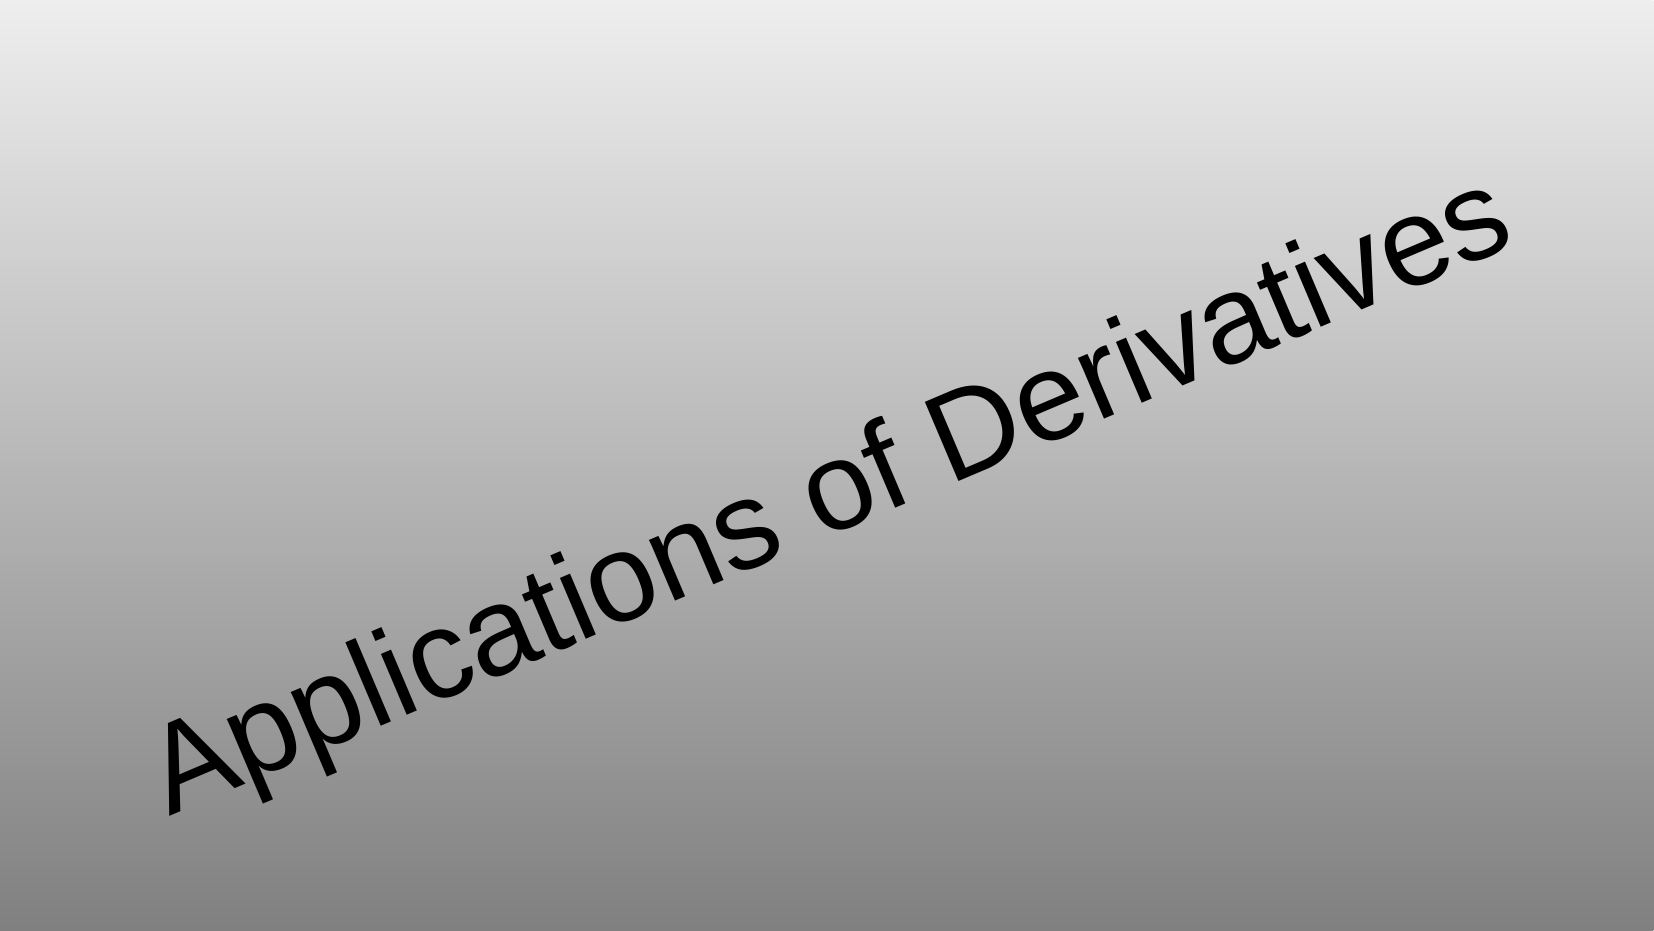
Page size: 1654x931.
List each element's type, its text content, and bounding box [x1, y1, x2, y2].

title Applications of Derivatives [111, 126, 1542, 853]
